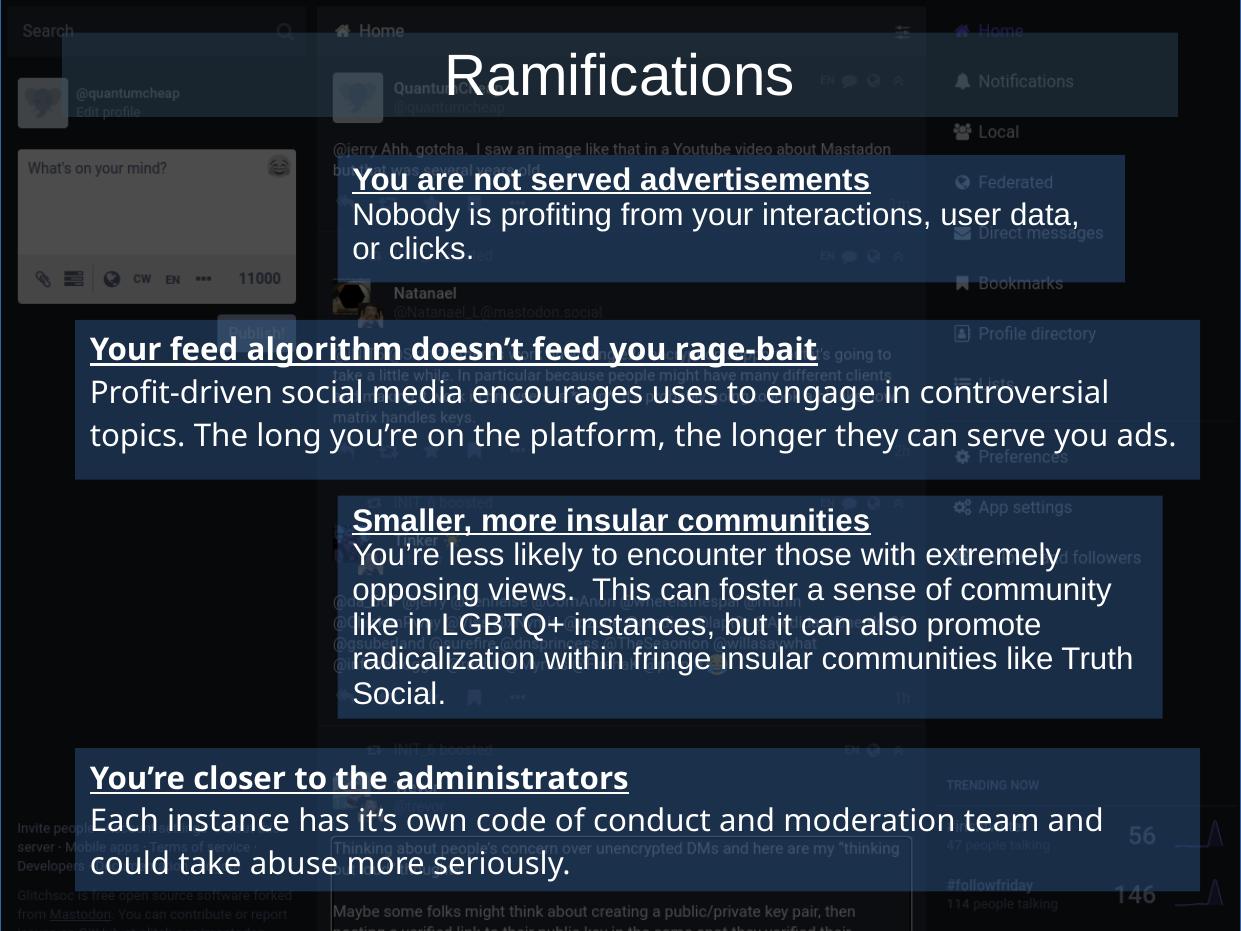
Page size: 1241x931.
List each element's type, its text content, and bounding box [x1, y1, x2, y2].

text_box Smaller, more insular communities You’re less likely to encounter those with extremely opposing views. This can foster a sense of community like in LGBTQ+ instances, but it can also promote radicalization within fringe insular communities like Truth Social. [337, 495, 1163, 719]
text_box You are not served advertisements Nobody is profiting from your interactions, user data, or clicks. [337, 154, 1126, 283]
text_box [0, 0, 1241, 931]
text_box Your feed algorithm doesn’t feed you rage-bait Profit-driven social media encourages uses to engage in controversial topics. The long you’re on the platform, the longer they can serve you ads. [75, 319, 1201, 480]
title Ramifications [62, 32, 1179, 117]
text_box You’re closer to the administrators Each instance has it’s own code of conduct and moderation team and could take abuse more seriously. [75, 748, 1201, 892]
